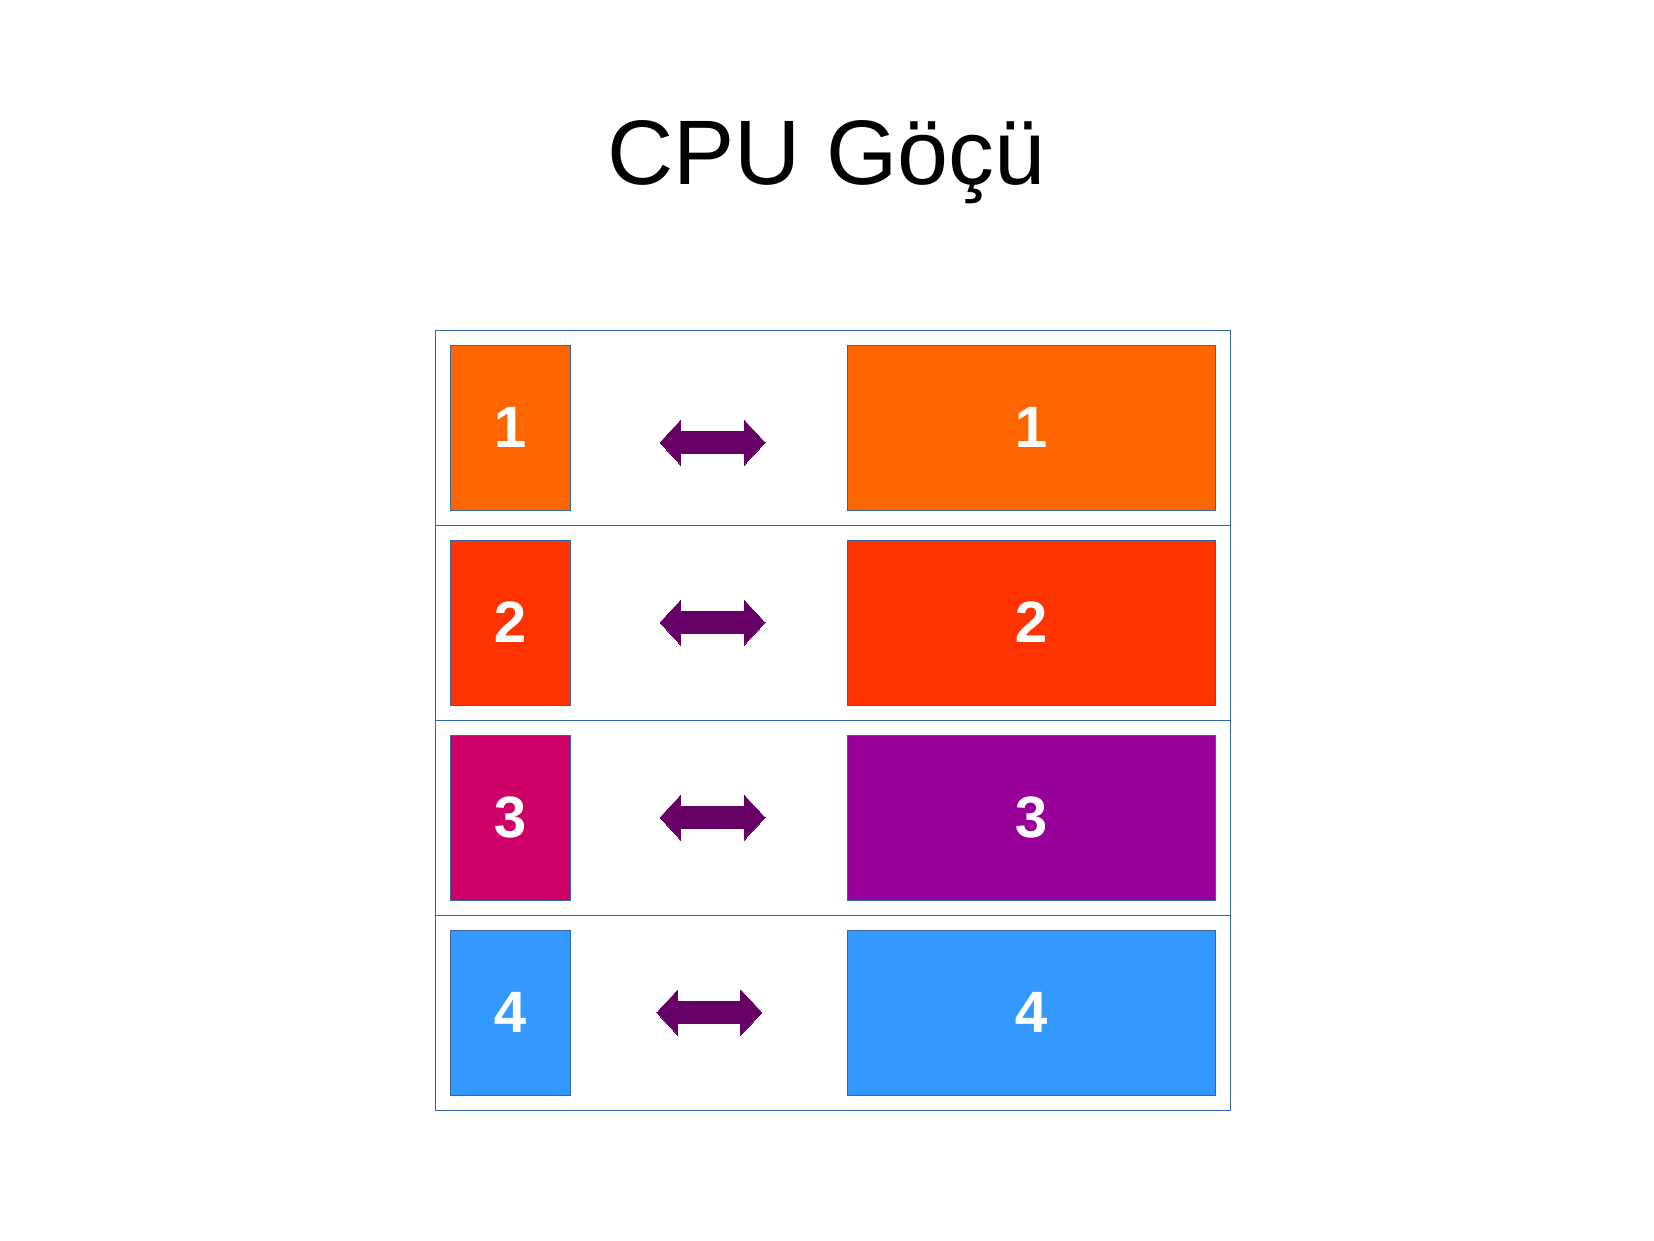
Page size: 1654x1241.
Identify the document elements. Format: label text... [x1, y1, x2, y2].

text_box [660, 795, 766, 841]
text_box 1 [847, 345, 1216, 511]
text_box 3 [847, 735, 1216, 901]
text_box 1 [450, 345, 571, 511]
text_box [660, 600, 766, 646]
text_box 4 [450, 930, 571, 1096]
text_box 2 [450, 540, 571, 706]
title CPU Göçü [82, 49, 1571, 257]
text_box 2 [847, 540, 1216, 706]
text_box 4 [847, 930, 1216, 1096]
text_box [656, 990, 762, 1036]
text_box 3 [450, 735, 571, 901]
text_box [660, 420, 766, 466]
